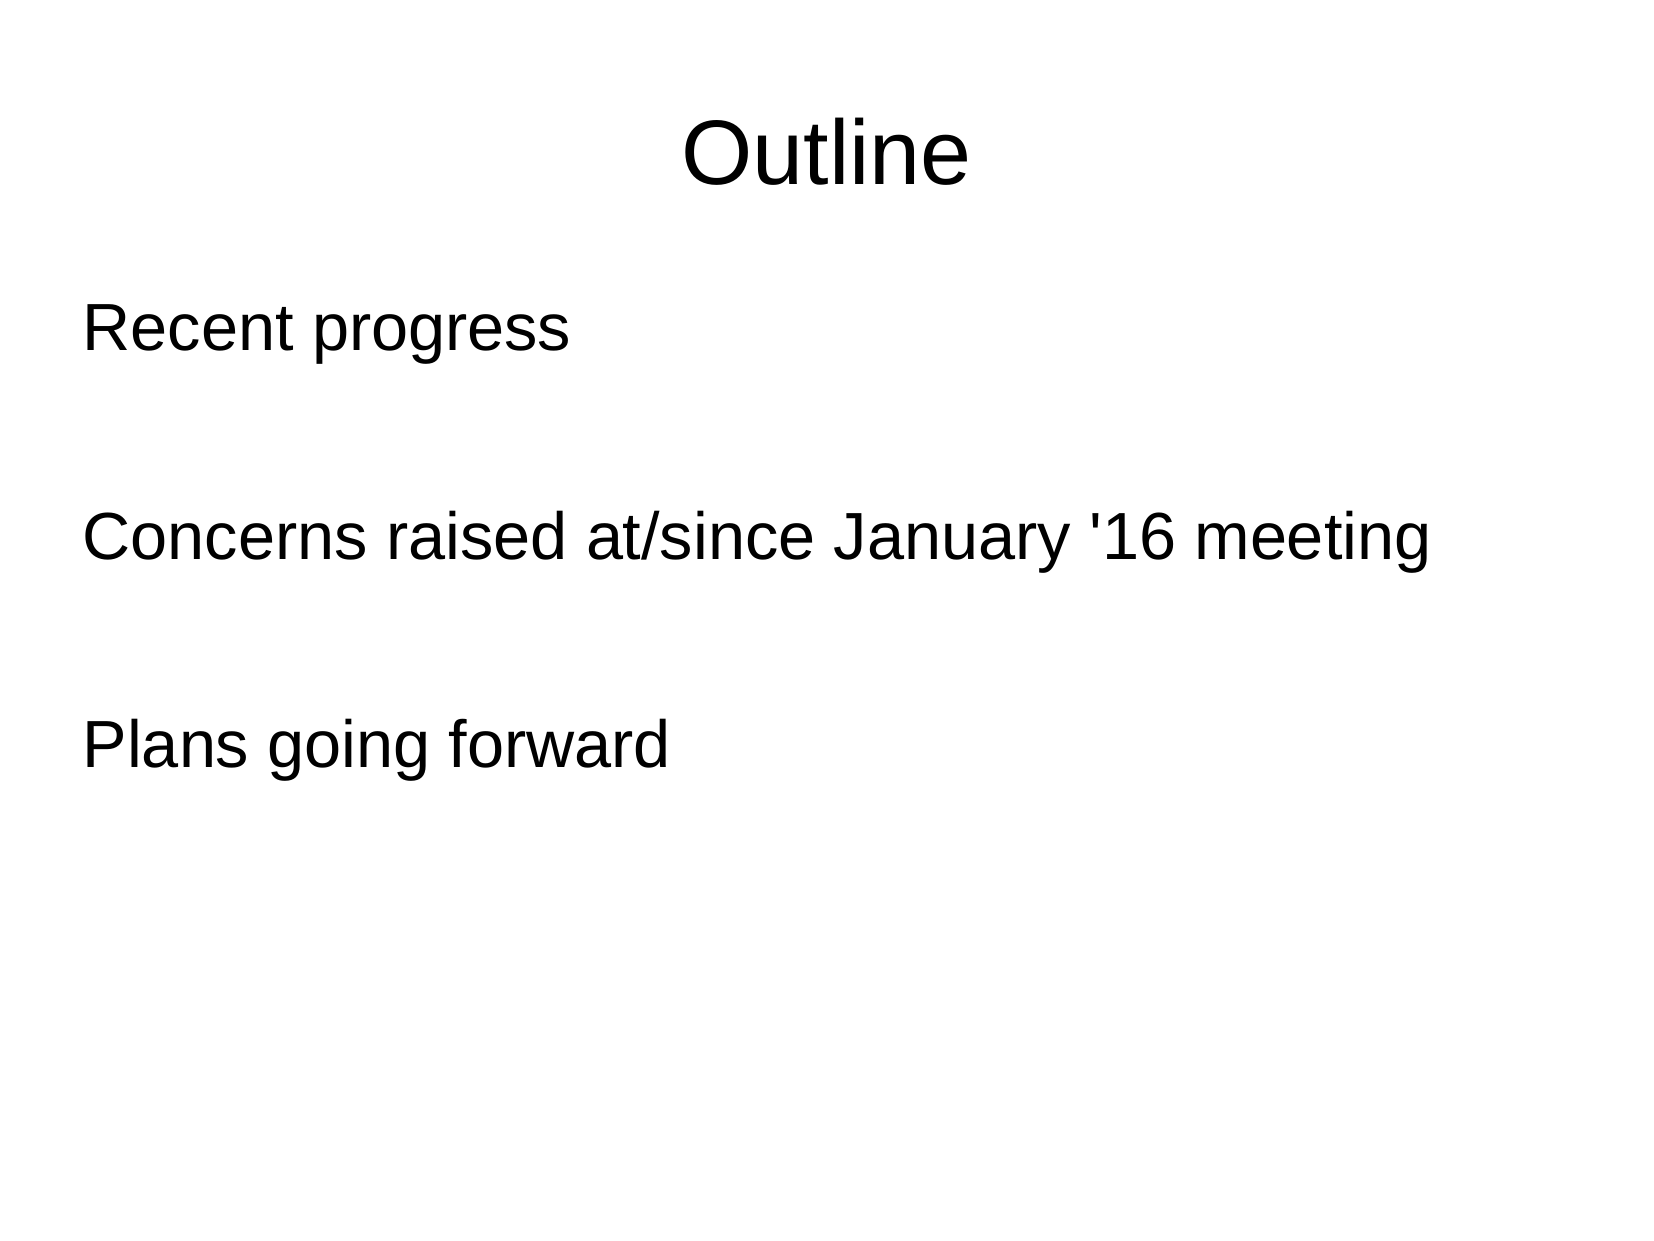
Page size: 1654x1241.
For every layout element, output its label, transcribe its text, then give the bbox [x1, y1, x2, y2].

title Outline [82, 49, 1571, 257]
list Recent progress Concerns raised at/since January '16 meeting Plans going forward [82, 290, 1571, 1010]
